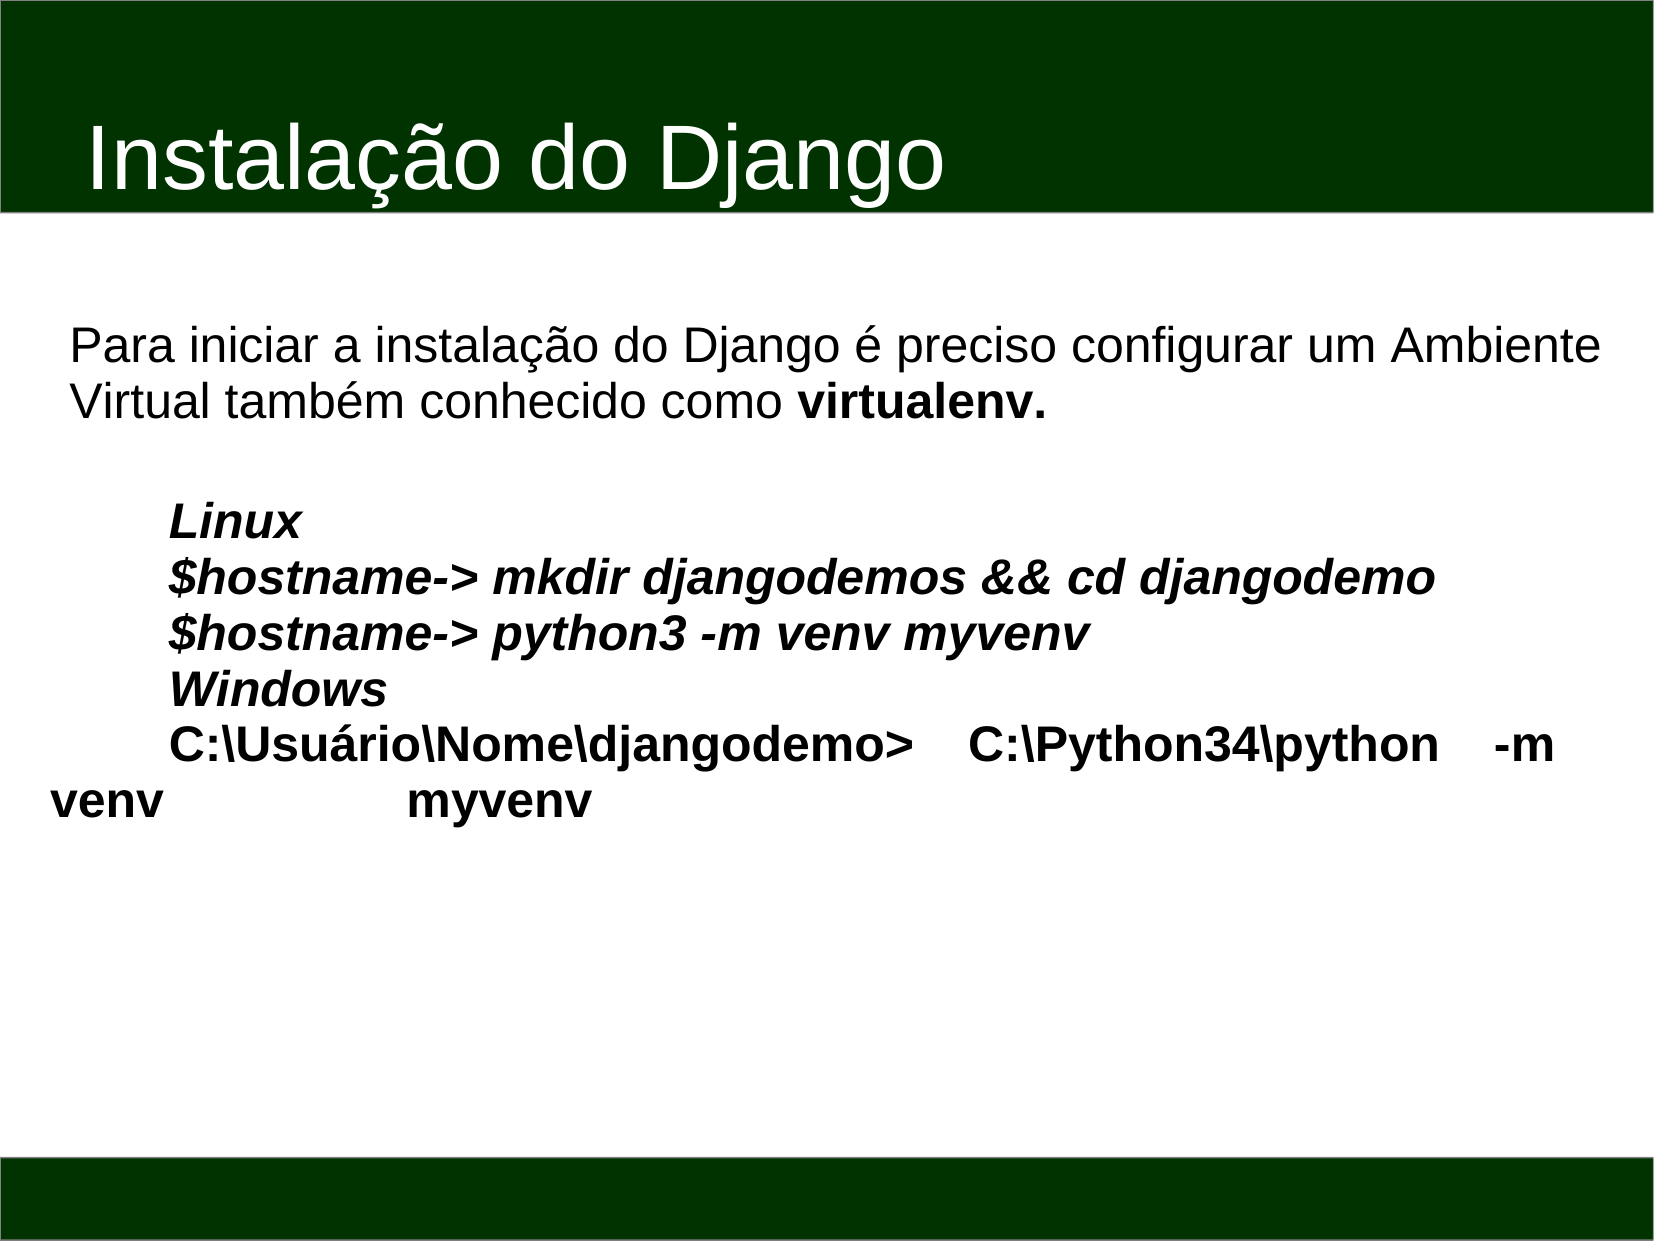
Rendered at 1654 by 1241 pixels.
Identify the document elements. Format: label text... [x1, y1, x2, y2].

text_box Instalação do Django [71, 93, 1146, 306]
text_box [0, 0, 1654, 213]
text_box [0, 1157, 1654, 1241]
text_box Para iniciar a instalação do Django é preciso configurar um Ambiente Virtual também conhecido como virtualenv. [54, 306, 1629, 434]
text_box Linux $hostname-> mkdir djangodemos && cd djangodemo $hostname-> python3 -m venv myvenv Windows C:\Usuário\Nome\djangodemo> C:\Python34\python -m venv myvenv [35, 484, 1571, 834]
